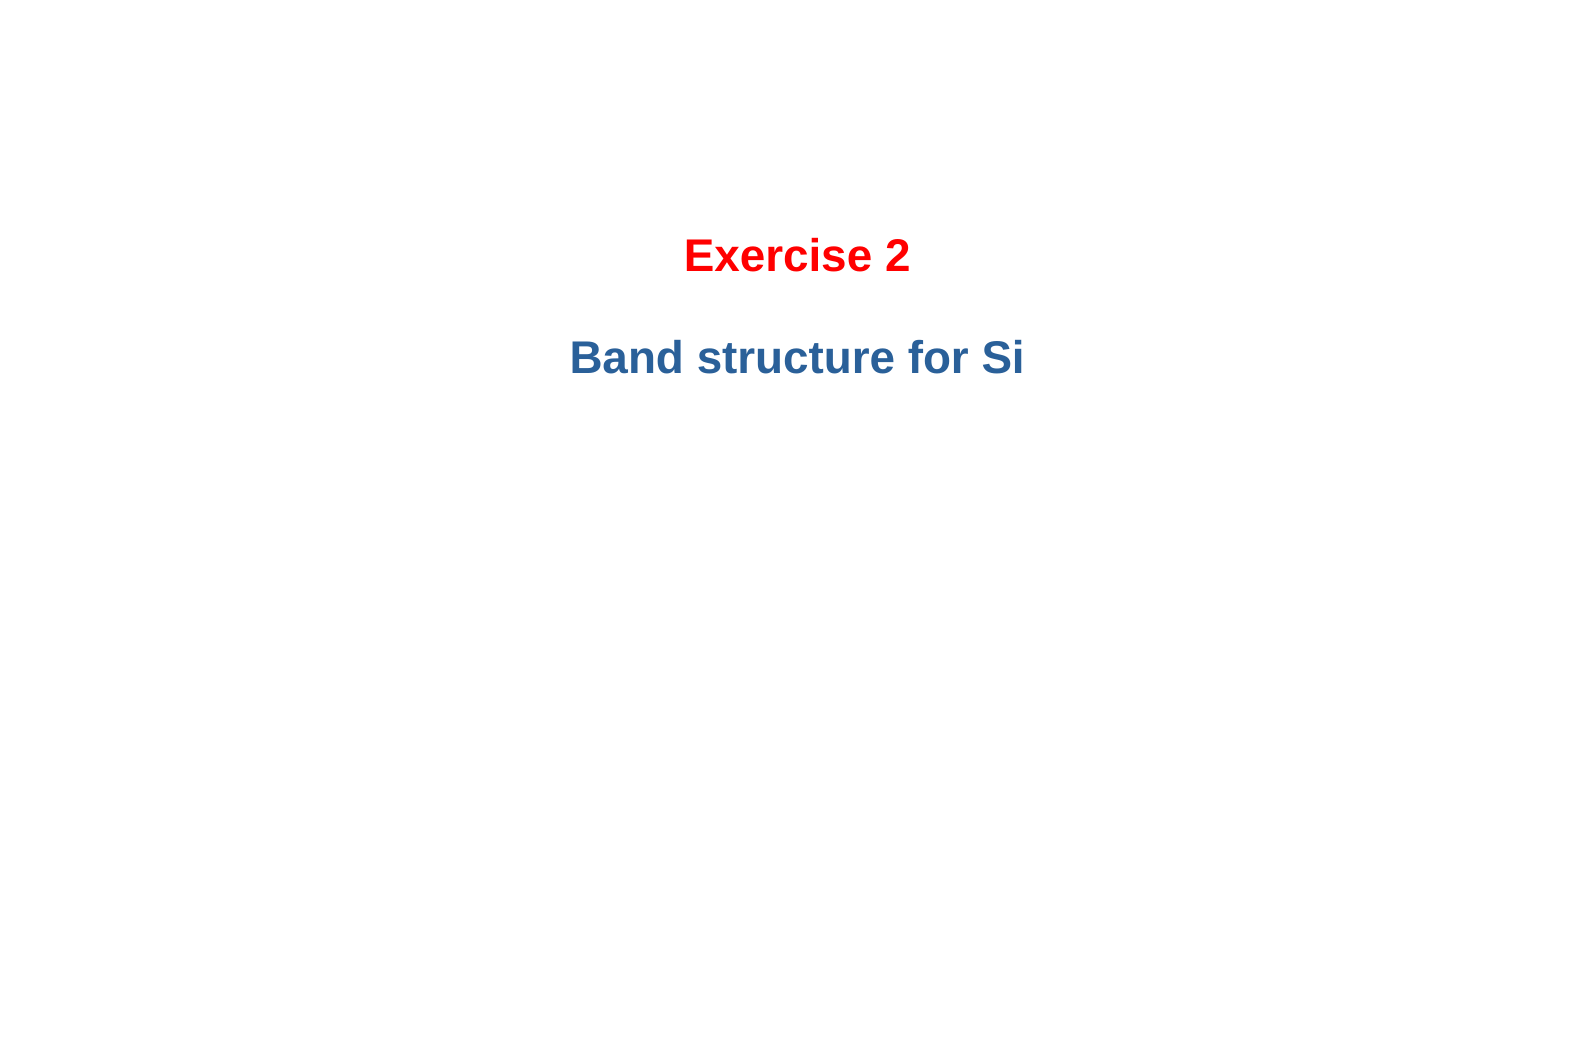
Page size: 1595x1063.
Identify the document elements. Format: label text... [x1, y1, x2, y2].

text_box Exercise 2 [207, 222, 1388, 299]
text_box Band structure for Si [207, 324, 1388, 400]
